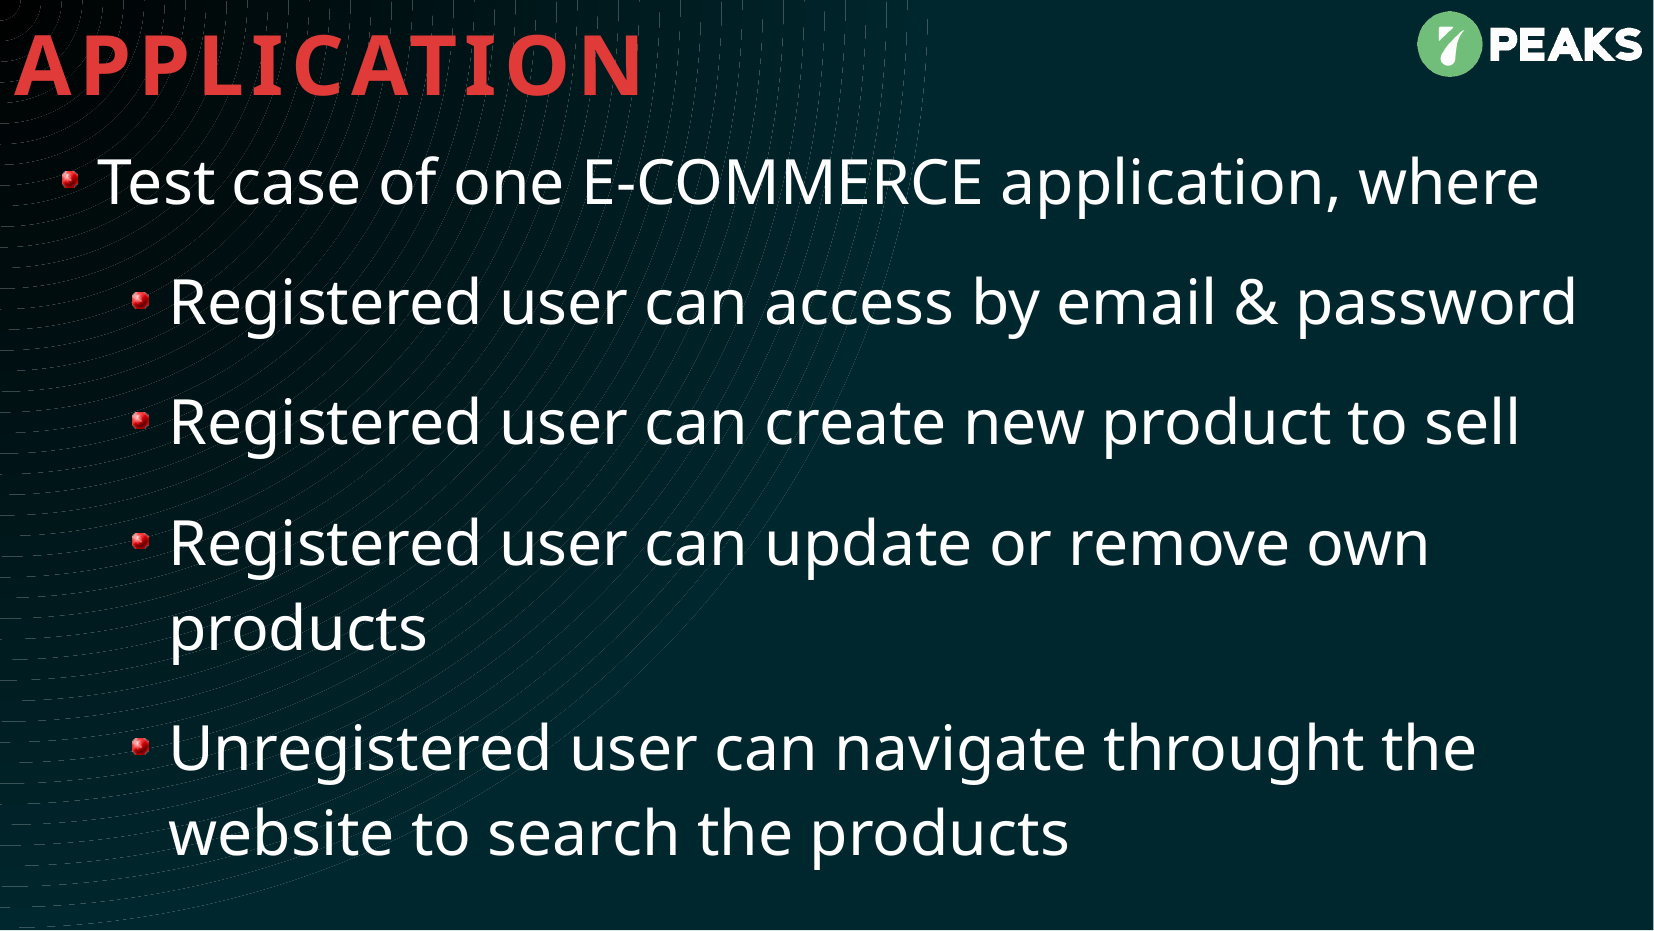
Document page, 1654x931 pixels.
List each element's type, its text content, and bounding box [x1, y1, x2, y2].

text_box Test case of one E-COMMERCE application, where Registered user can access by email & password Registered user can create new product to sell Registered user can update or remove own products Unregistered user can navigate throught the website to search the products [47, 129, 1607, 897]
text_box APPLICATION [0, 0, 721, 130]
picture [1417, 11, 1642, 77]
